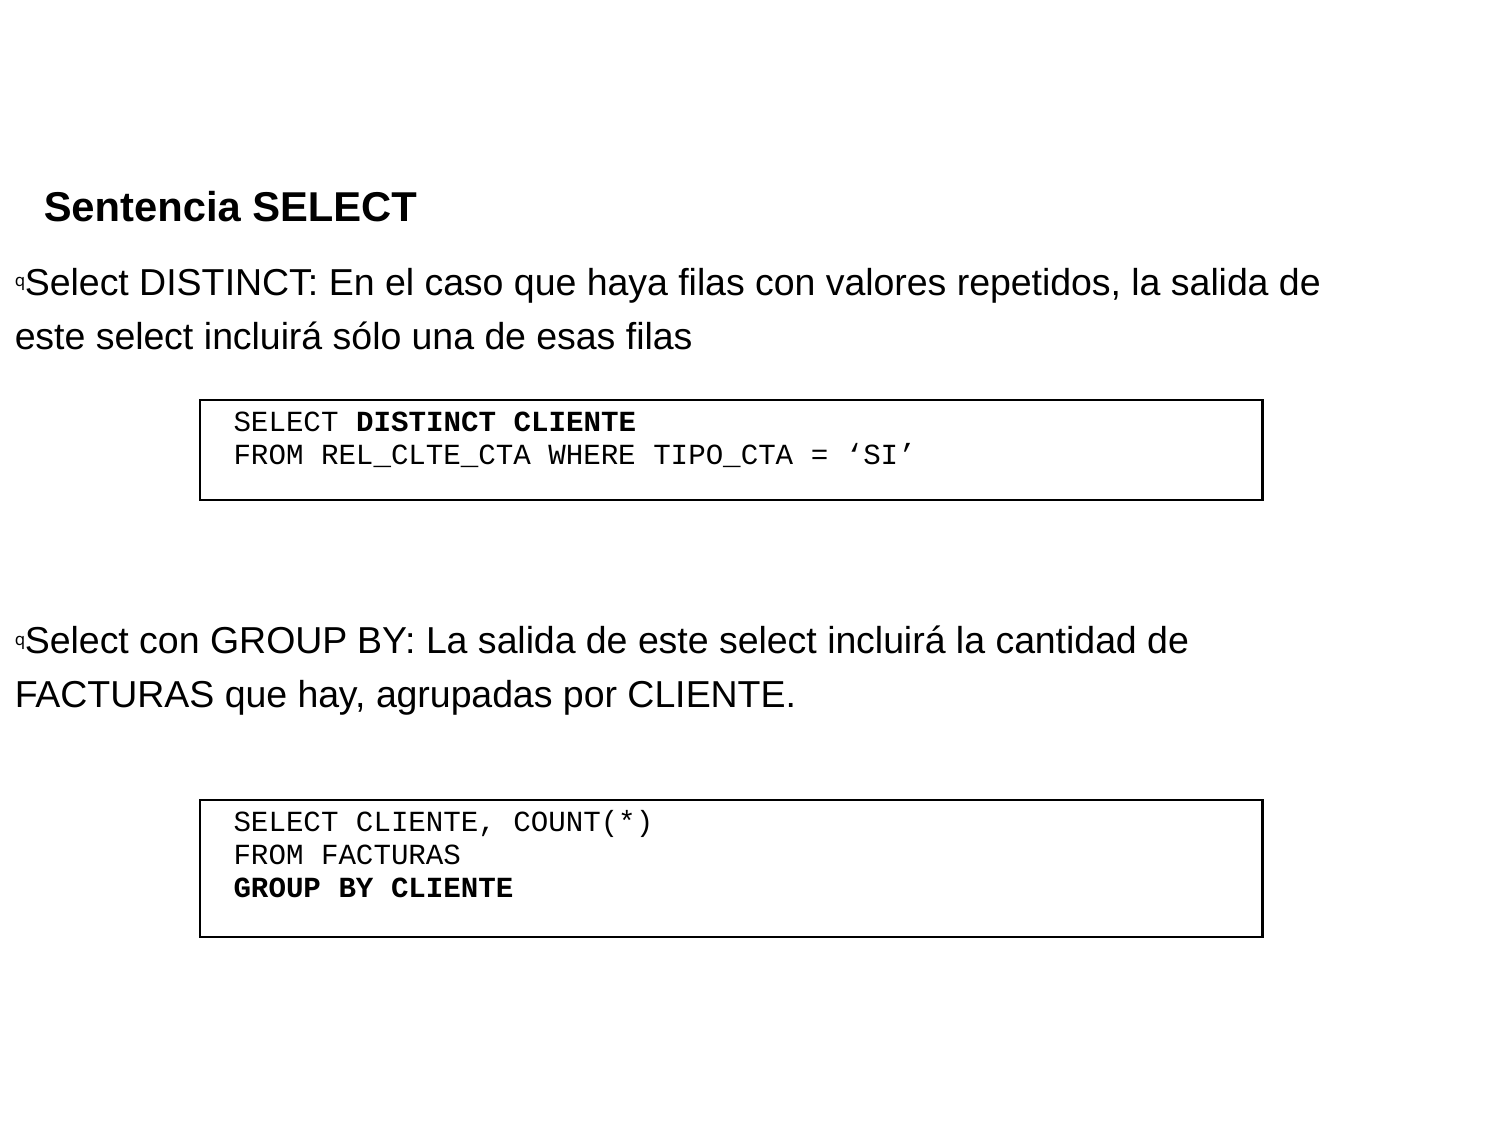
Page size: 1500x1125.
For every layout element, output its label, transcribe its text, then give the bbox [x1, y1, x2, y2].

list Sentencia SELECT Select DISTINCT: En el caso que haya filas con valores repetidos, la salida de este select incluirá sólo una de esas filas Select con GROUP BY: La salida de este select incluirá la cantidad de FACTURAS que hay, agrupadas por CLIENTE. [0, 162, 1401, 951]
text_box SELECT DISTINCT CLIENTE FROM REL_CLTE_CTA WHERE TIPO_CTA = ‘SI’ [199, 399, 1263, 500]
text_box SELECT CLIENTE, COUNT(*) FROM FACTURAS GROUP BY CLIENTE [199, 799, 1263, 938]
